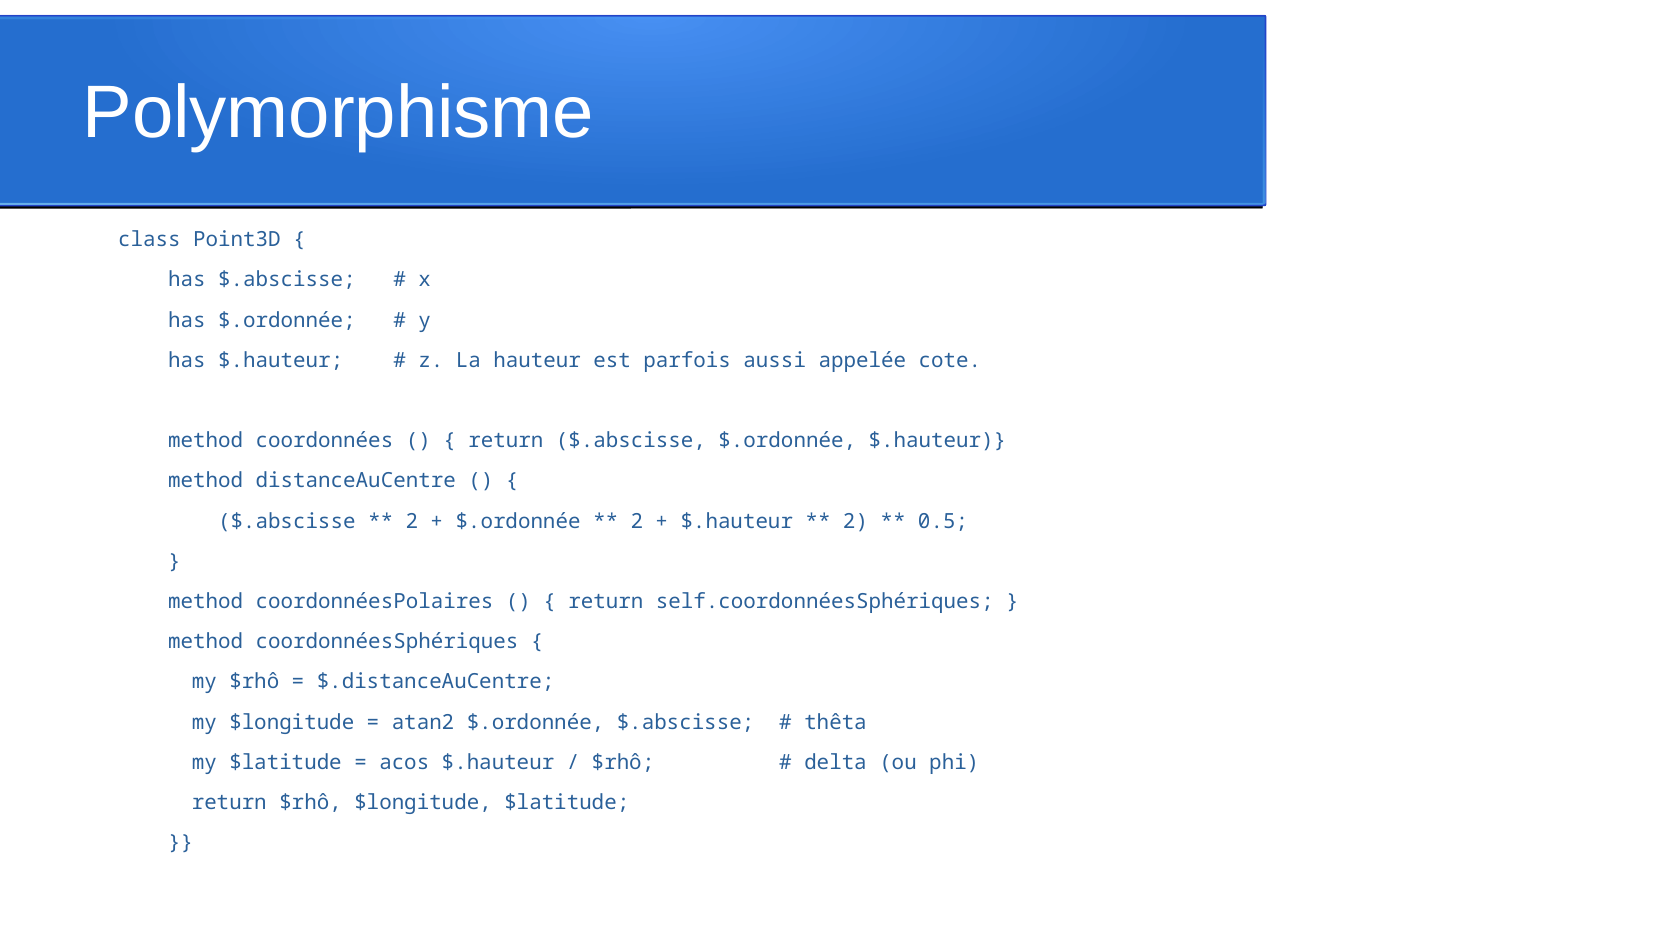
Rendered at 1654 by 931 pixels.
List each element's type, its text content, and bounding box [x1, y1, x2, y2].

list class Point3D { has $.abscisse; # x has $.ordonnée; # y has $.hauteur; # z. La hauteur est parfois aussi appelée cote. method coordonnées () { return ($.abscisse, $.ordonnée, $.hauteur)} method distanceAuCentre () { ($.abscisse ** 2 + $.ordonnée ** 2 + $.hauteur ** 2) ** 0.5; } method coordonnéesPolaires () { return self.coordonnéesSphériques; } method coordonnéesSphériques { my $rhô = $.distanceAuCentre; my $longitude = atan2 $.ordonnée, $.abscisse; # thêta my $latitude = acos $.hauteur / $rhô; # delta (ou phi) return $rhô, $longitude, $latitude; }} [82, 224, 1571, 863]
title Polymorphisme [82, 35, 1235, 189]
picture [0, 13, 1270, 212]
